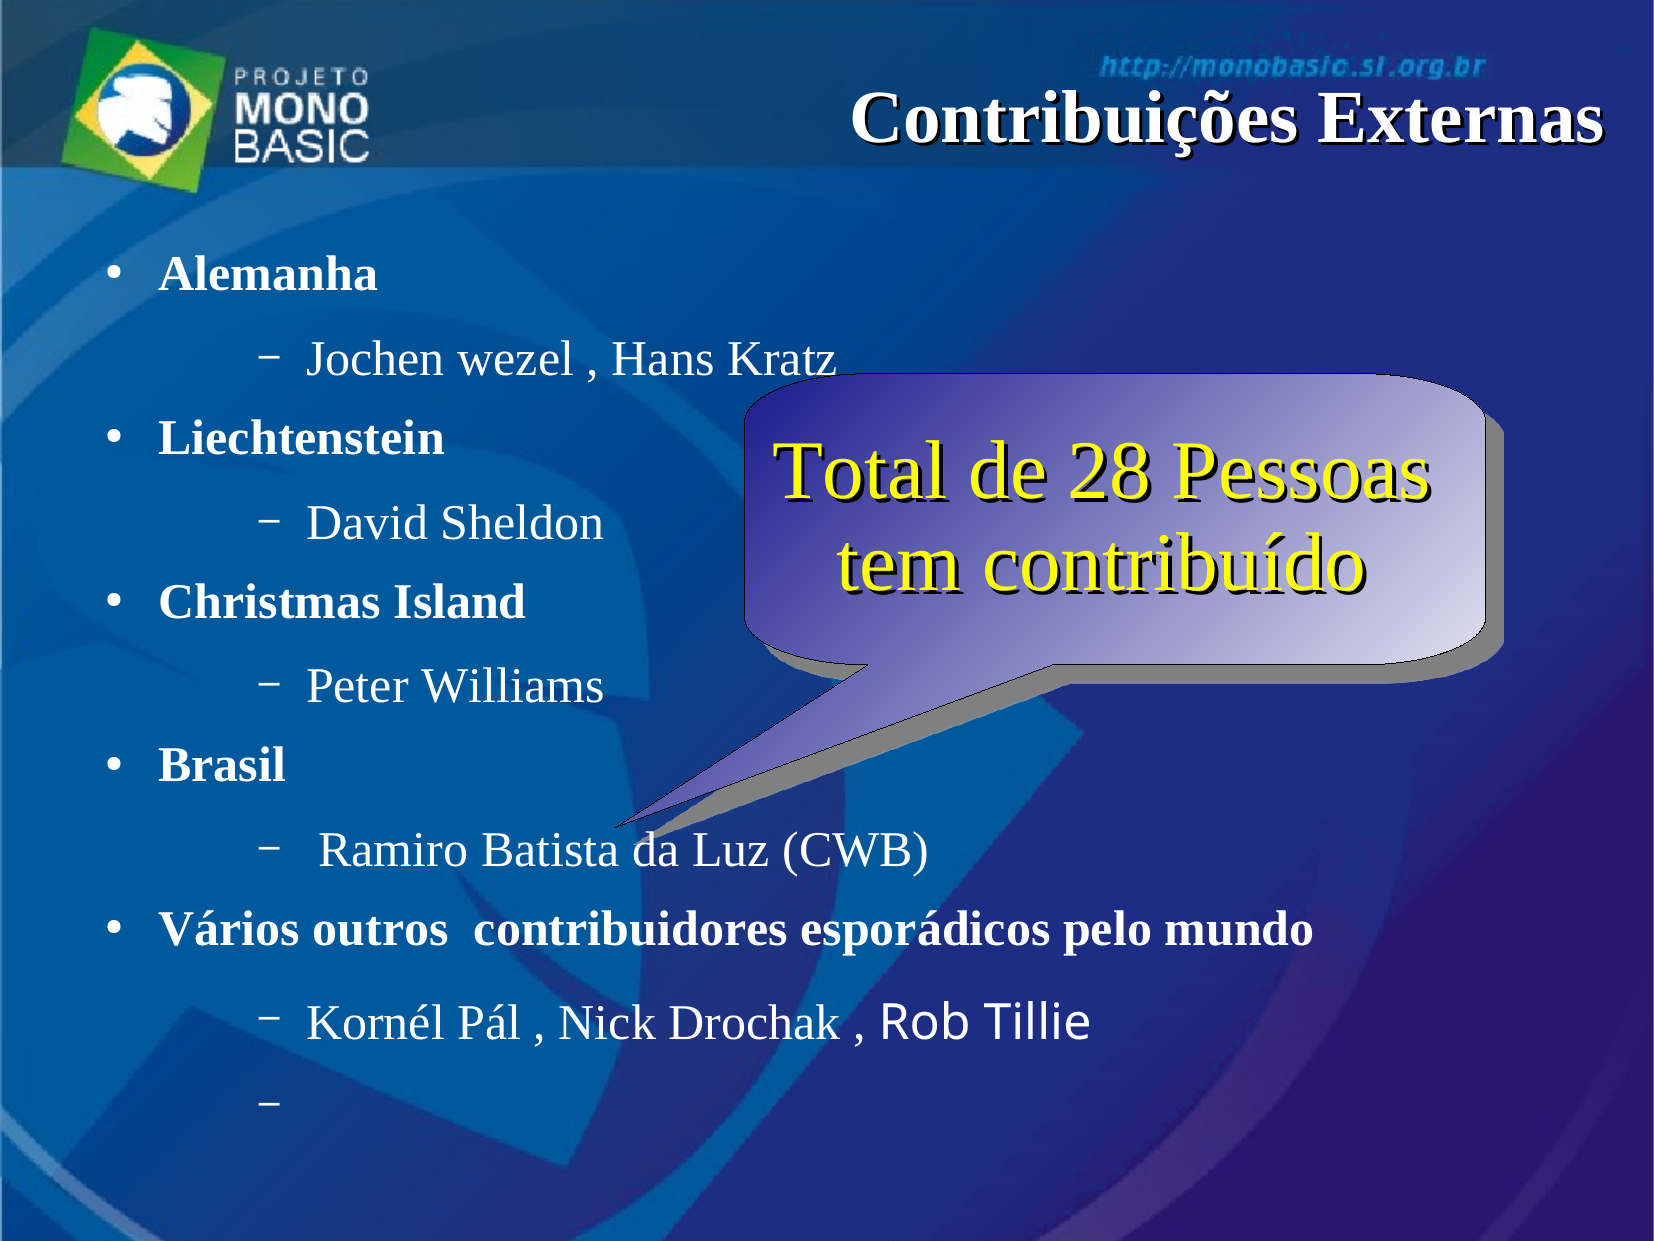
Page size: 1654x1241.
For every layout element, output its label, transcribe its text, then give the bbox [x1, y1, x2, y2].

text_box Total de 28 Pessoas tem contribuído [772, 424, 1453, 626]
picture [0, 0, 1654, 1241]
title Contribuições Externas [222, 43, 1606, 191]
list Alemanha Jochen wezel , Hans Kratz Liechtenstein David Sheldon Christmas Island Peter Williams Brasil Ramiro Batista da Luz (CWB) Vários outros contribuidores esporádicos pelo mundo Kornél Pál , Nick Drochak , Rob Tillie [69, 246, 1520, 1203]
